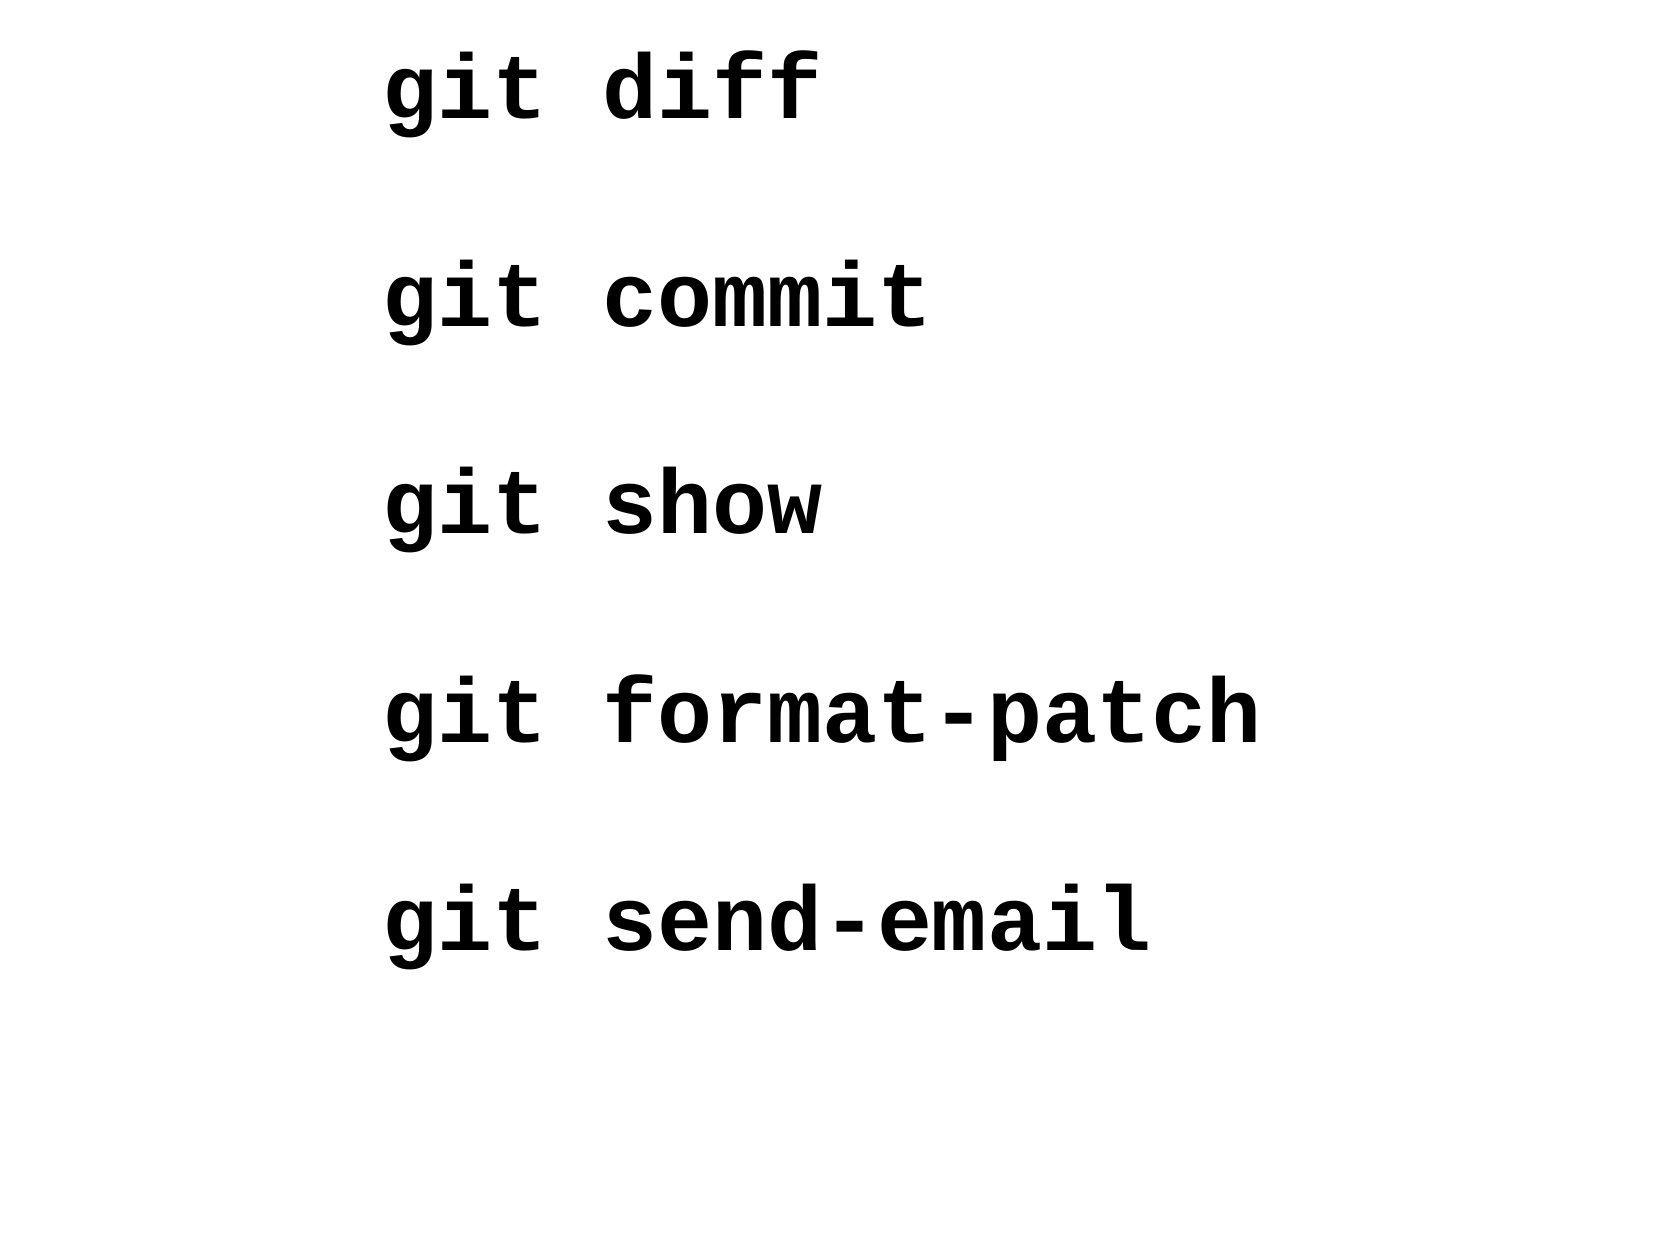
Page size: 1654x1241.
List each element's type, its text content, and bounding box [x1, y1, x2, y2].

text_box git diff git commit git show git format-patch git send-email [367, 34, 1278, 985]
